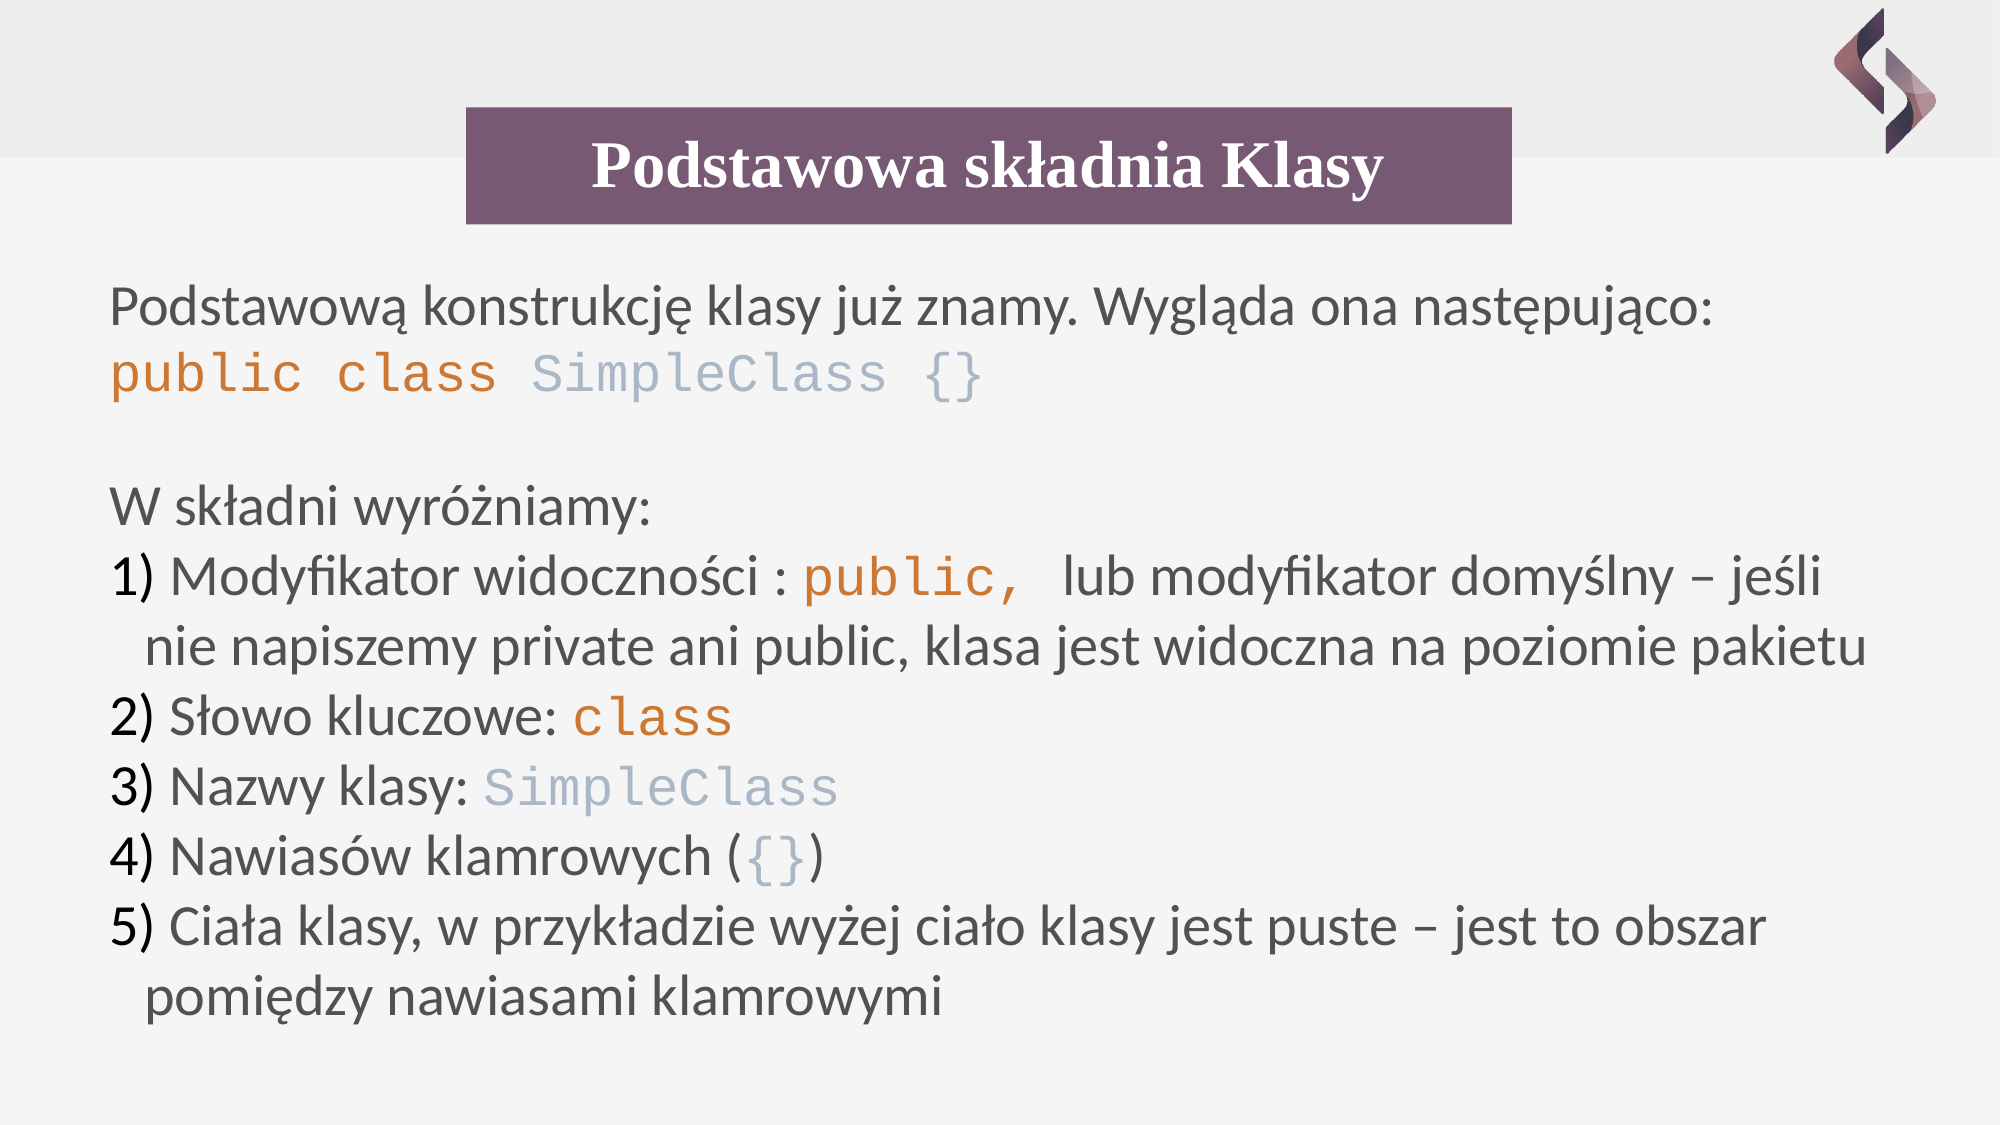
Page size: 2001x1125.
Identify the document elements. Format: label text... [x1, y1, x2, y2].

text_box Podstawową konstrukcję klasy już znamy. Wygląda ona następująco: public class SimpleClass {} W składni wyróżniamy: Modyfikator widoczności : public, lub modyfikator domyślny – jeśli nie napiszemy private ani public, klasa jest widoczna na poziomie pakietu Słowo kluczowe: class Nazwy klasy: SimpleClass Nawiasów klamrowych ({}) Ciała klasy, w przykładzie wyżej ciało klasy jest puste – jest to obszar pomiędzy nawiasami klamrowymi [94, 259, 1902, 1004]
text_box Podstawowa składnia Klasy [466, 107, 1512, 225]
picture [1787, 0, 2001, 166]
